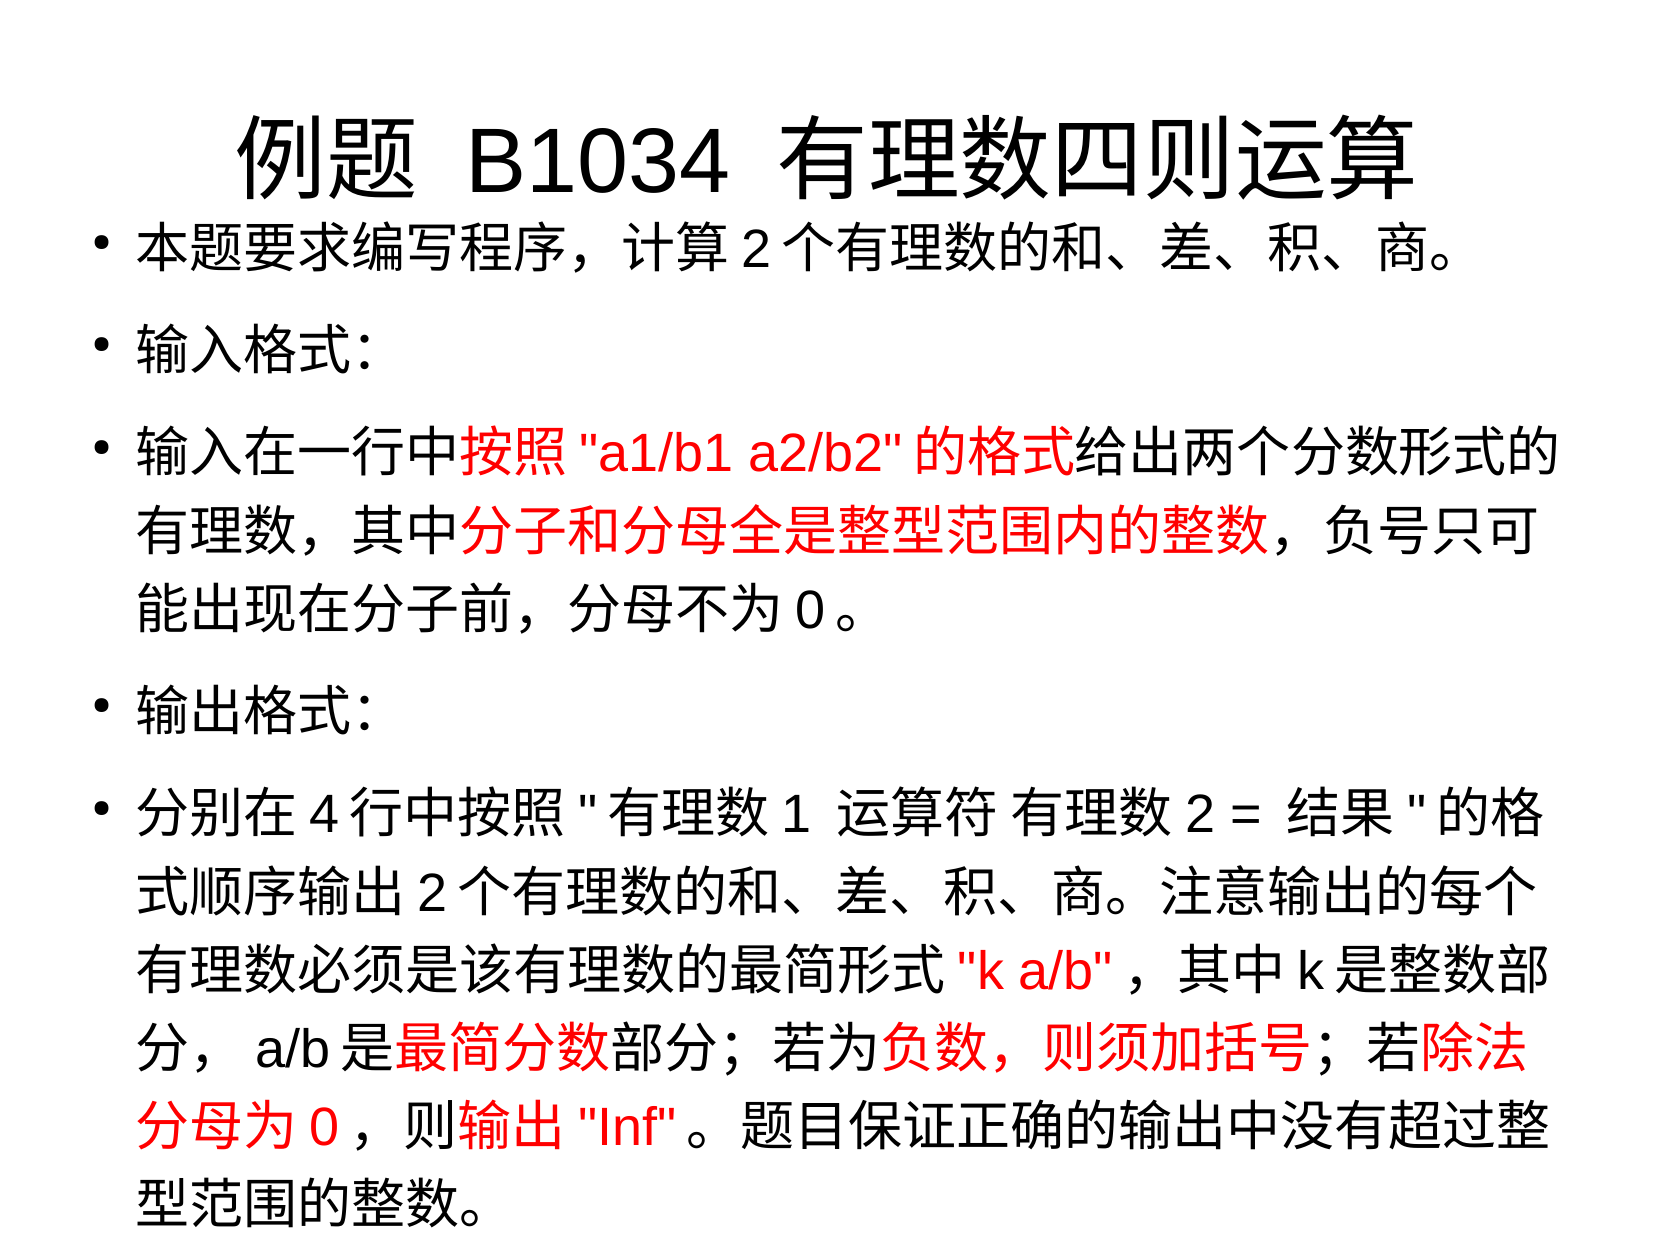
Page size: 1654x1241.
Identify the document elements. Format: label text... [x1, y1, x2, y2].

list 本题要求编写程序，计算2个有理数的和、差、积、商。 输入格式： 输入在一行中按照"a1/b1 a2/b2"的格式给出两个分数形式的有理数，其中分子和分母全是整型范围内的整数，负号只可能出现在分子前，分母不为0。 输出格式： 分别在4行中按照"有理数1 运算符 有理数2 = 结果"的格式顺序输出2个有理数的和、差、积、商。注意输出的每个有理数必须是该有理数的最简形式"k a/b"，其中k是整数部分，a/b是最简分数部分；若为负数，则须加括号；若除法分母为0，则输出"Inf"。题目保证正确的输出中没有超过整型范围的整数。 [77, 204, 1566, 1241]
title 例题 B1034 有理数四则运算 [82, 49, 1571, 257]
